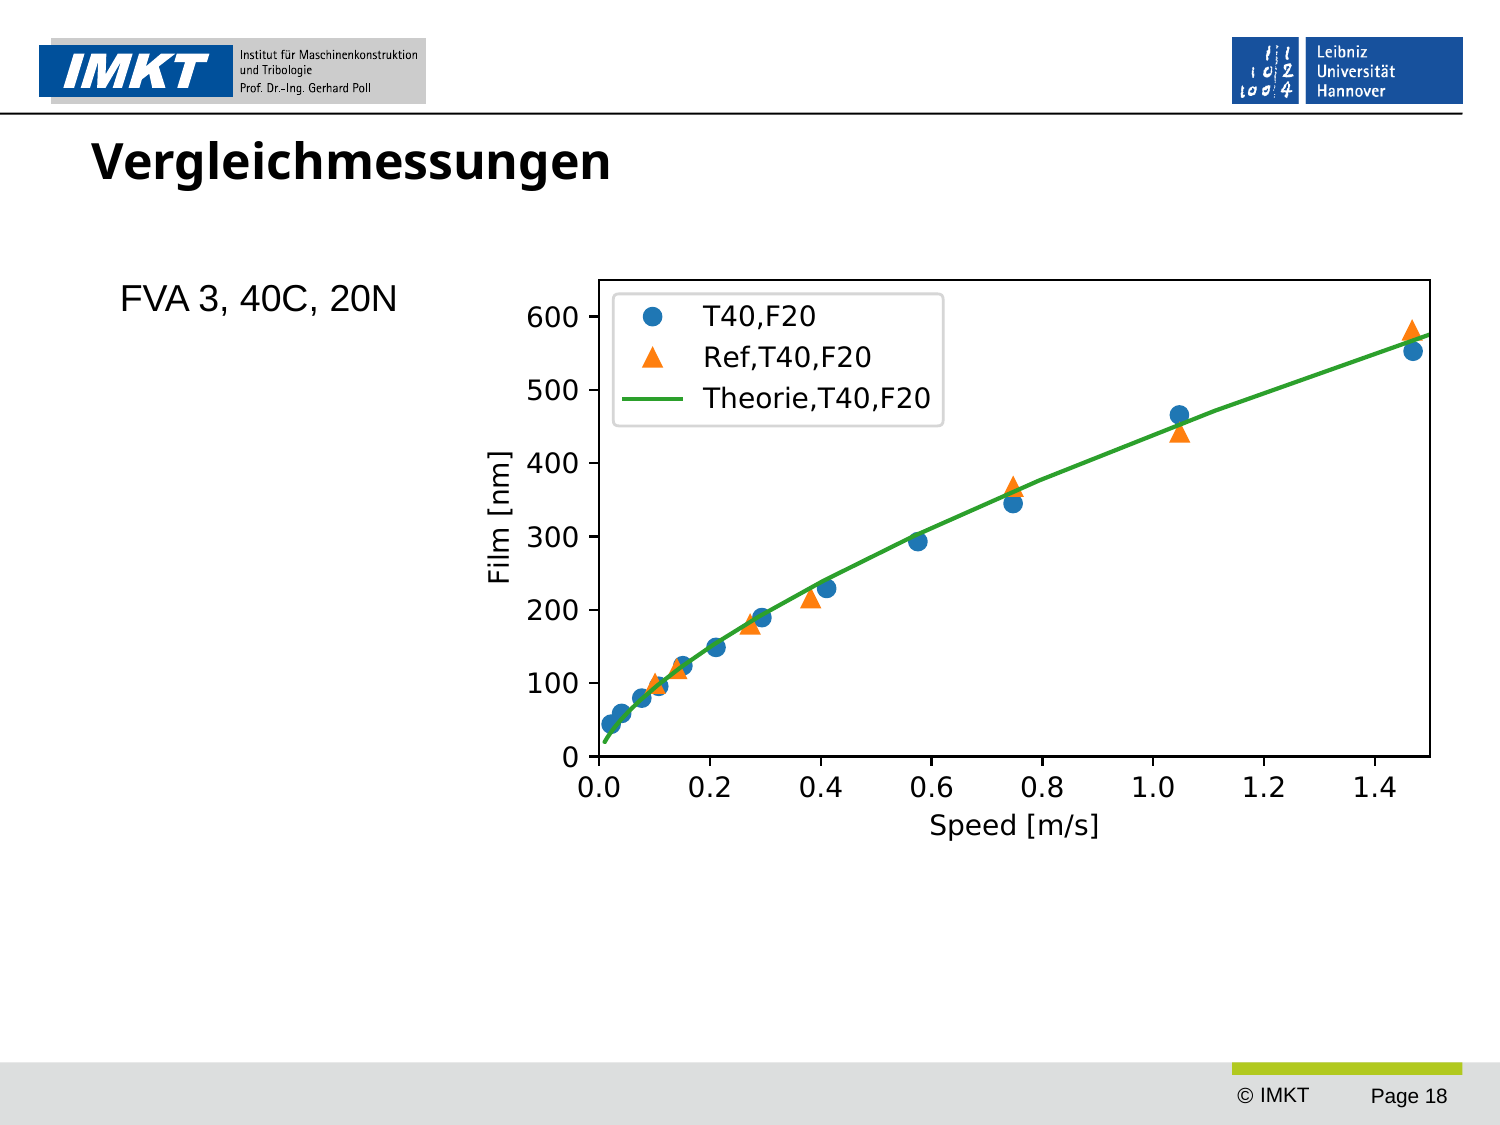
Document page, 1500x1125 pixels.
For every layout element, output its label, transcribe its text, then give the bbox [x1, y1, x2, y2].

picture [1232, 37, 1463, 104]
title Vergleichmessungen [76, 122, 1427, 196]
picture [487, 270, 1441, 842]
text_box FVA 3, 40C, 20N [105, 270, 413, 327]
